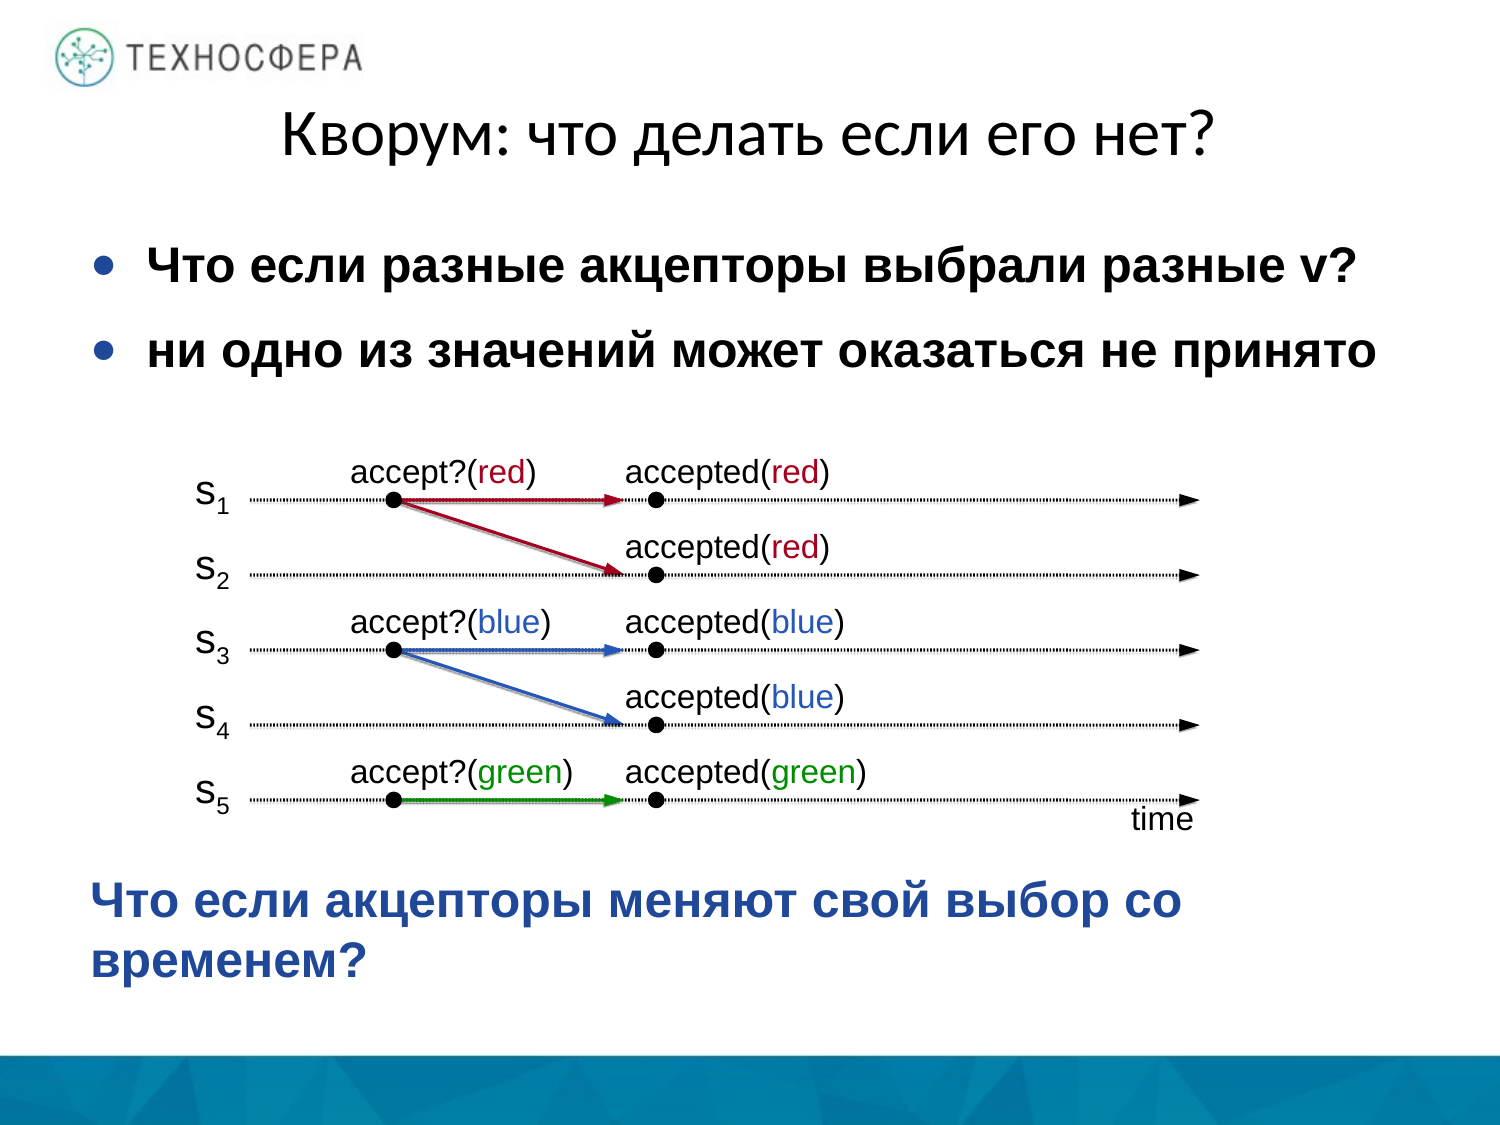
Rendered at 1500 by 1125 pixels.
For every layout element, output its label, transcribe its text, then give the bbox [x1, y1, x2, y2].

text_box accepted(blue) [624, 674, 913, 715]
text_box s3 [174, 611, 250, 669]
text_box [387, 643, 400, 657]
text_box accept?(green) [349, 749, 575, 790]
text_box [649, 568, 663, 582]
list Что если разные акцепторы выбрали разные v? ни одно из значений может оказаться не принято Что если акцепторы меняют свой выбор со временем? [75, 233, 1425, 425]
text_box accepted(red) [624, 524, 888, 565]
text_box s2 [174, 537, 250, 595]
text_box s4 [174, 686, 250, 744]
text_box accept?(blue) [349, 599, 588, 640]
text_box s5 [174, 761, 250, 819]
text_box accepted(blue) [624, 599, 913, 640]
text_box [387, 493, 400, 507]
text_box [649, 718, 663, 732]
text_box [649, 493, 663, 507]
title Кворум: что делать если его нет? [75, 45, 1426, 233]
text_box [649, 643, 663, 657]
text_box accepted(green) [624, 749, 925, 790]
text_box s1 [174, 462, 250, 520]
text_box accept?(red) [350, 449, 538, 490]
text_box [387, 793, 400, 807]
picture [0, 0, 1500, 1057]
text_box [649, 793, 663, 807]
text_box time [1112, 797, 1213, 838]
text_box accepted(red) [624, 449, 888, 490]
